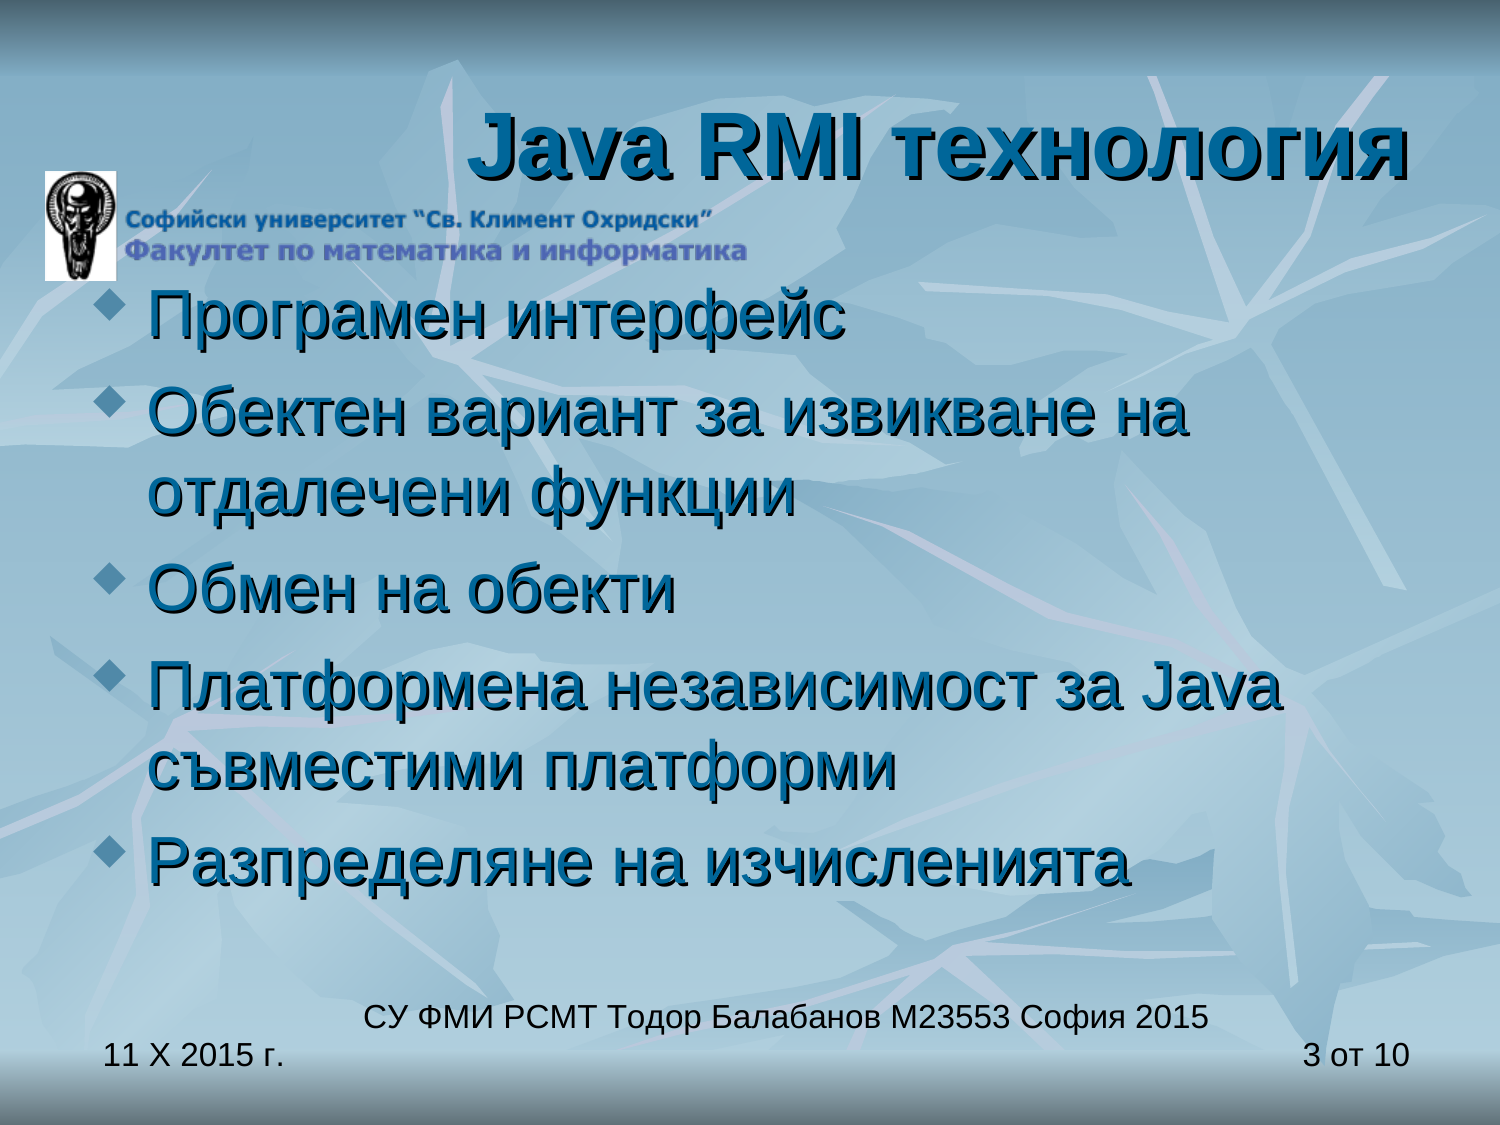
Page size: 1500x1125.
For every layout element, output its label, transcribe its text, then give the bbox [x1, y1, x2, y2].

title Java RMI технология [75, 45, 1426, 234]
picture [45, 171, 747, 281]
list Програмен интерфейс Обектен вариант за извикване на отдалечени функции Обмен на обекти Платформена независимост за Java съвместими платформи Разпределяне на изчисленията [75, 262, 1426, 1006]
